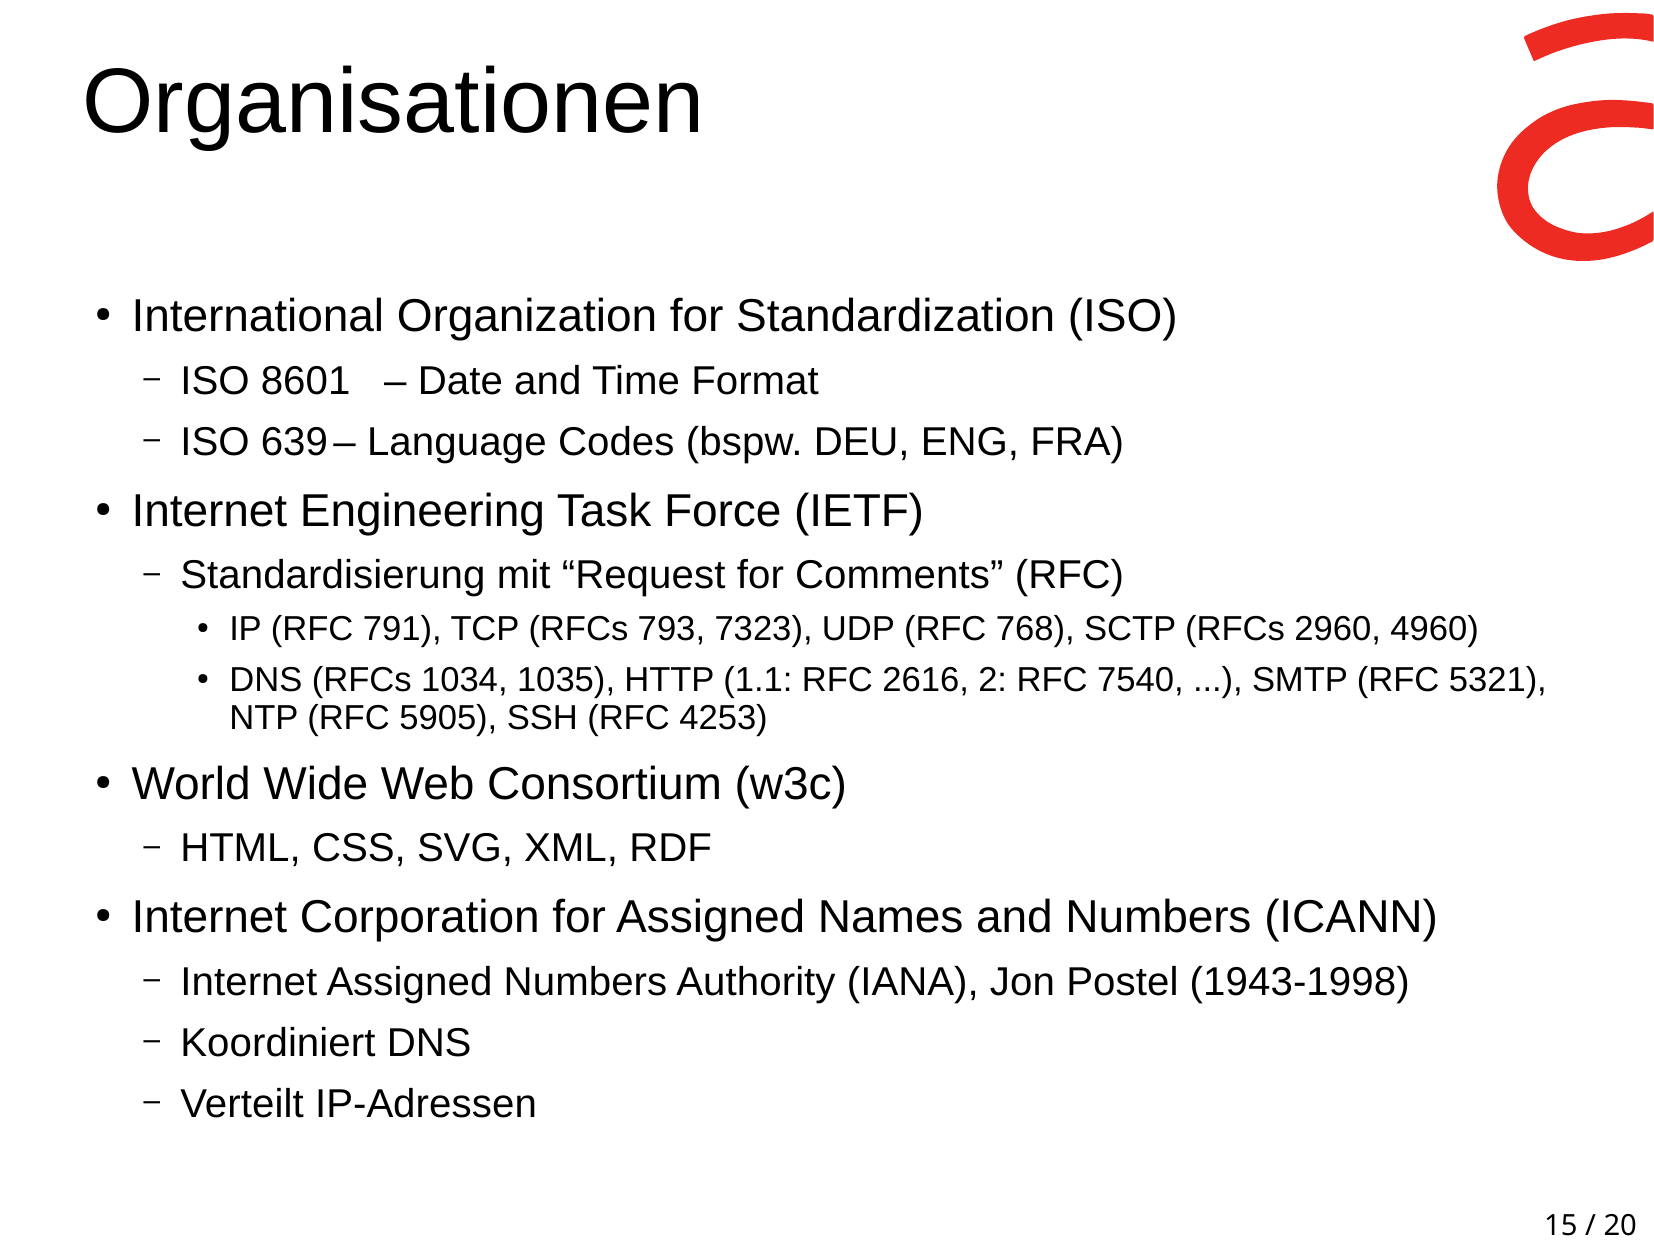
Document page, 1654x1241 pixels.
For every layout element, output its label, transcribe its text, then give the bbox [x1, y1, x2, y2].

title Organisationen [82, 49, 1571, 257]
list International Organization for Standardization (ISO) ISO 8601 – Date and Time Format ISO 639 – Language Codes (bspw. DEU, ENG, FRA) Internet Engineering Task Force (IETF) Standardisierung mit “Request for Comments” (RFC) IP (RFC 791), TCP (RFCs 793, 7323), UDP (RFC 768), SCTP (RFCs 2960, 4960) DNS (RFCs 1034, 1035), HTTP (1.1: RFC 2616, 2: RFC 7540, ...), SMTP (RFC 5321), NTP (RFC 5905), SSH (RFC 4253) World Wide Web Consortium (w3c) HTML, CSS, SVG, XML, RDF Internet Corporation for Assigned Names and Numbers (ICANN) Internet Assigned Numbers Authority (IANA), Jon Postel (1943-1998) Koordiniert DNS Verteilt IP-Adressen [82, 290, 1571, 1134]
